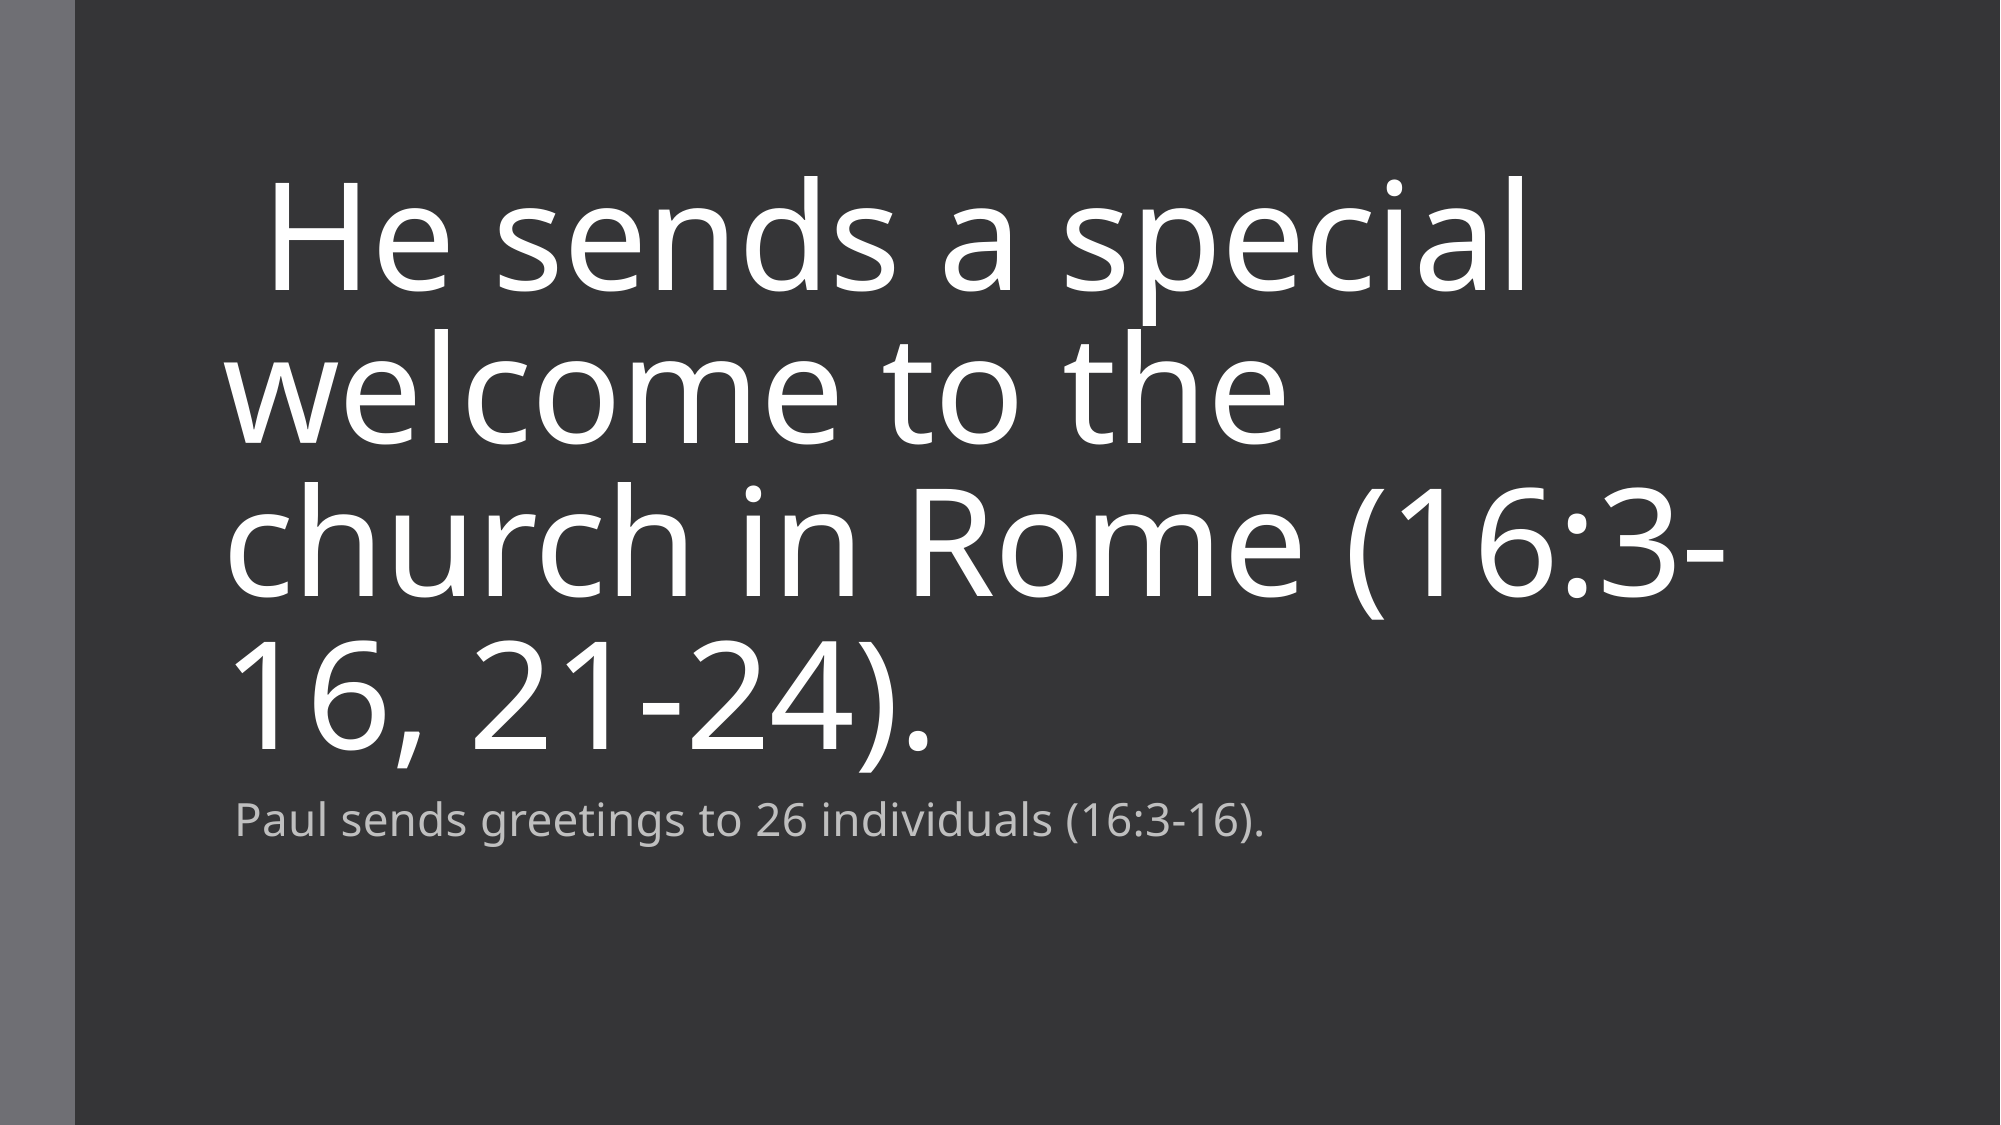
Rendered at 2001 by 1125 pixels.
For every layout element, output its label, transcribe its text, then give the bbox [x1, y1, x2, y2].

title He sends a special welcome to the church in Rome (16:3-16, 21-24). [206, 124, 1752, 787]
subtitle Paul sends greetings to 26 individuals (16:3-16). [206, 787, 1752, 1066]
